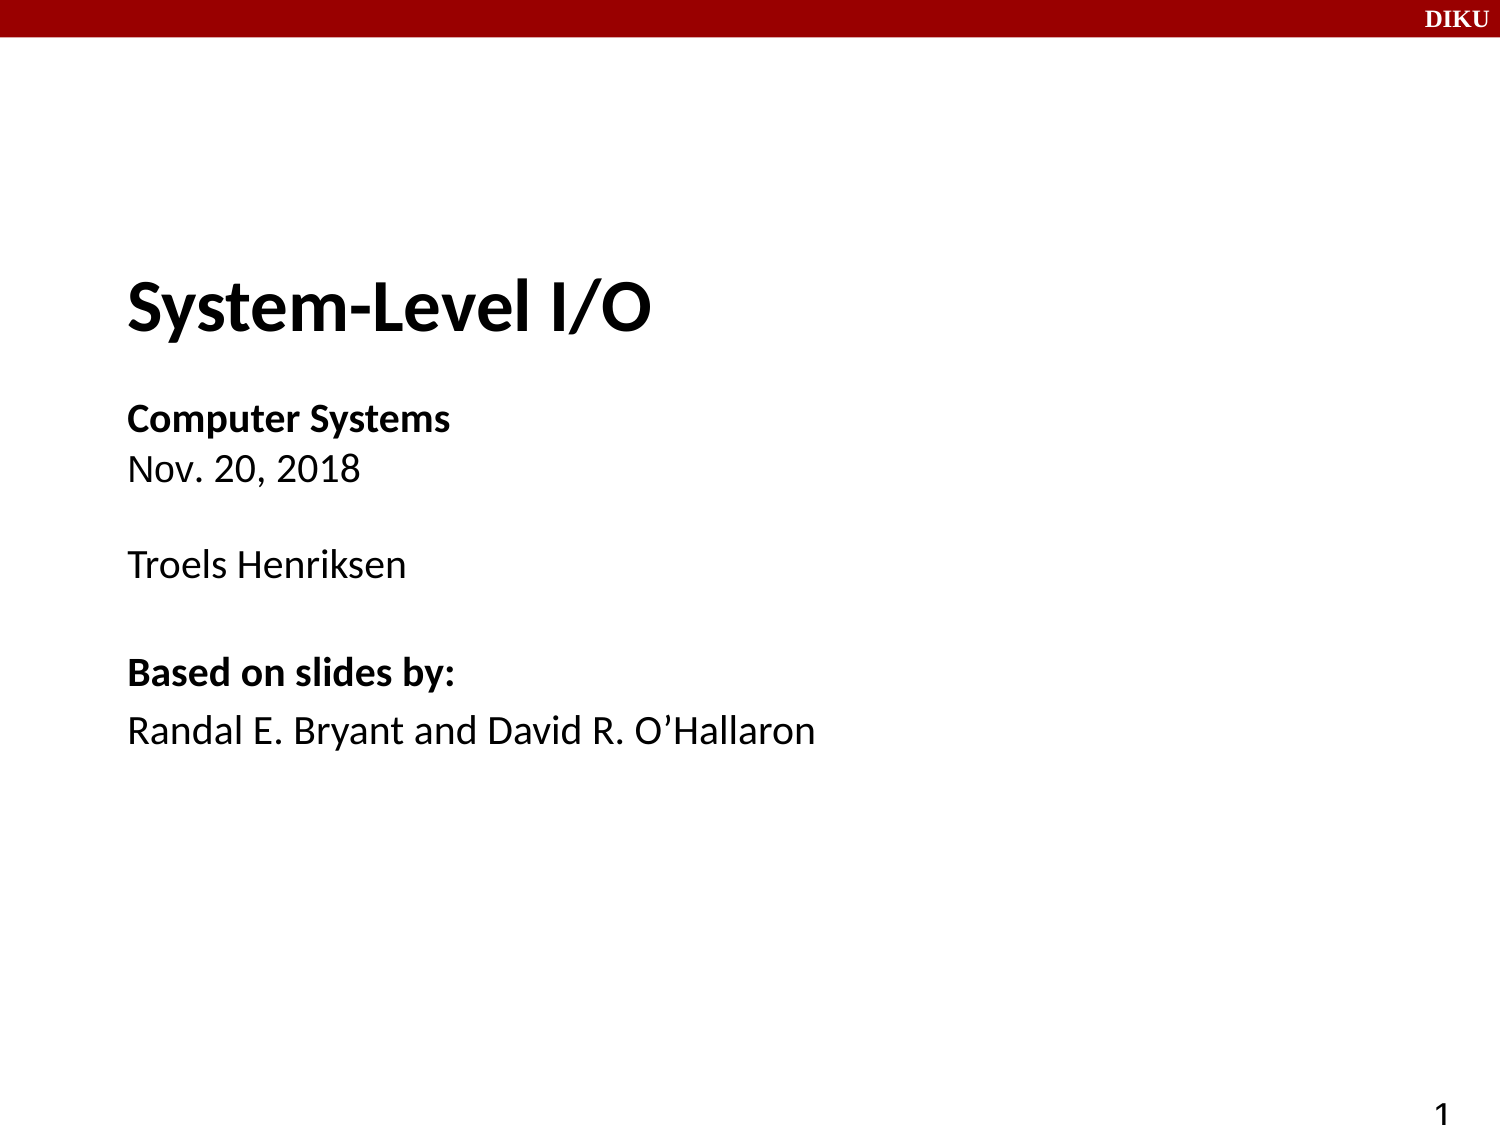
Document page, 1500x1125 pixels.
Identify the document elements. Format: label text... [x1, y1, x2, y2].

text_box Based on slides by: Randal E. Bryant and David R. O’Hallaron [112, 637, 1373, 925]
text_box System-Level I/O Computer Systems Nov. 20, 2018 Troels Henriksen [112, 280, 1388, 563]
